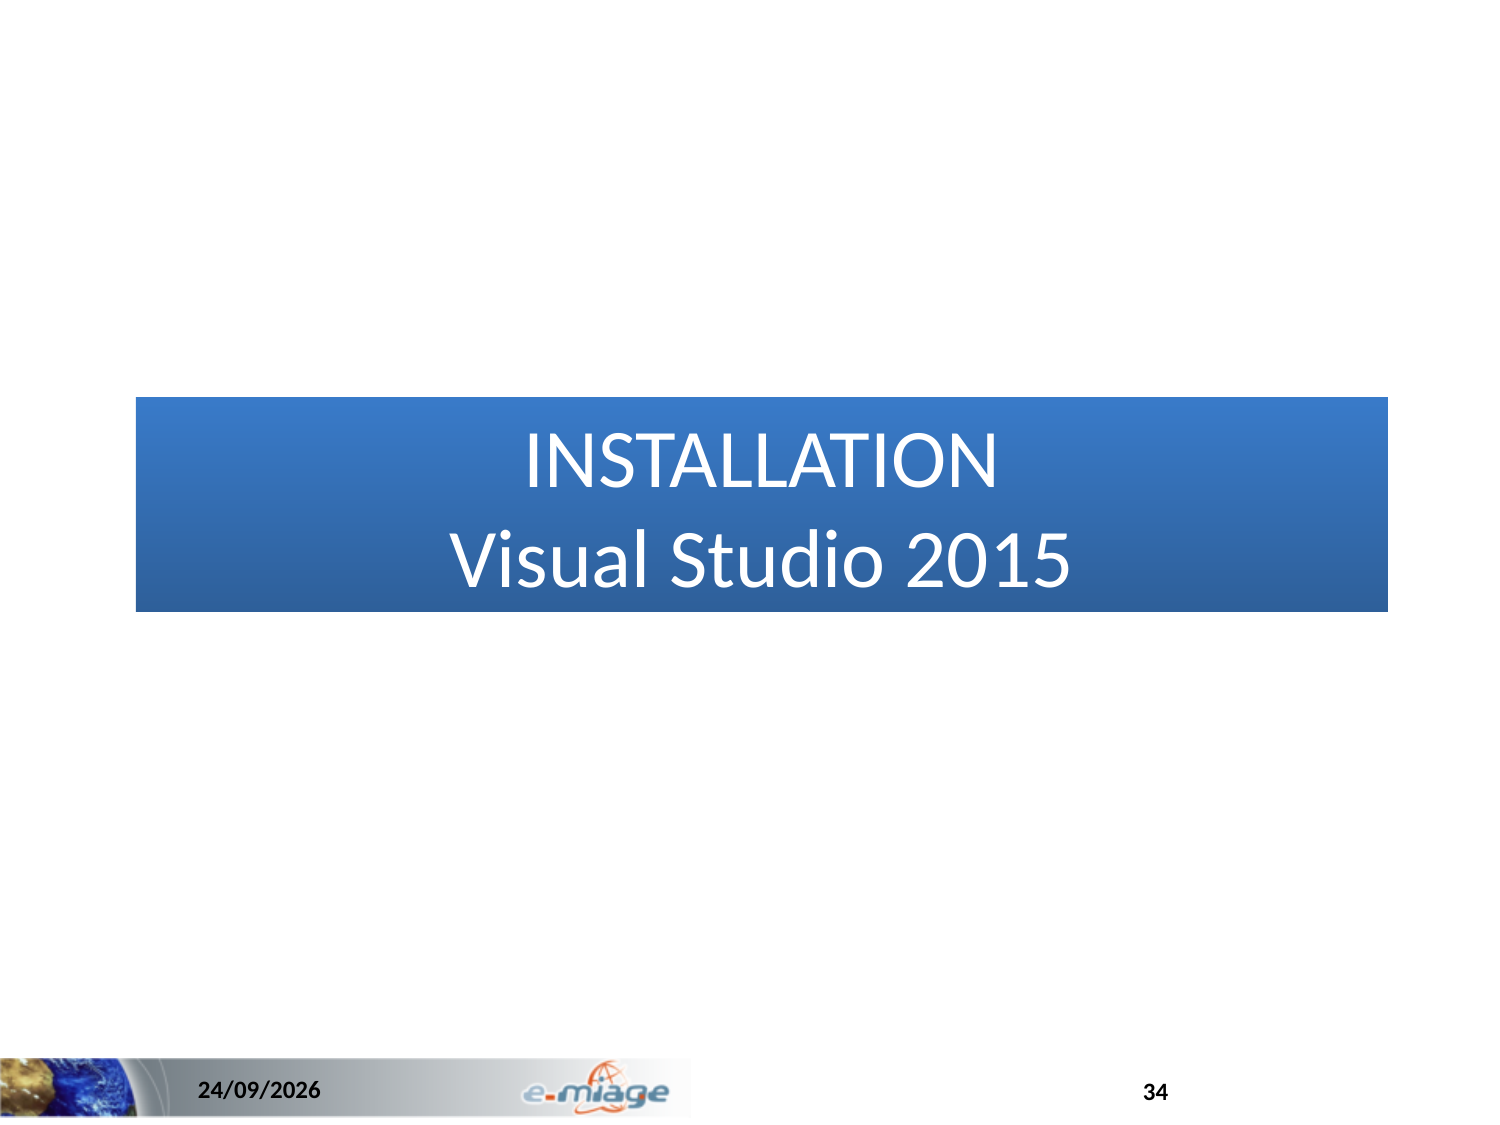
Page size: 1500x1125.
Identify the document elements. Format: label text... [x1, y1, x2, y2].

picture [0, 1058, 691, 1118]
text_box INSTALLATION Visual Studio 2015 [135, 397, 1388, 612]
